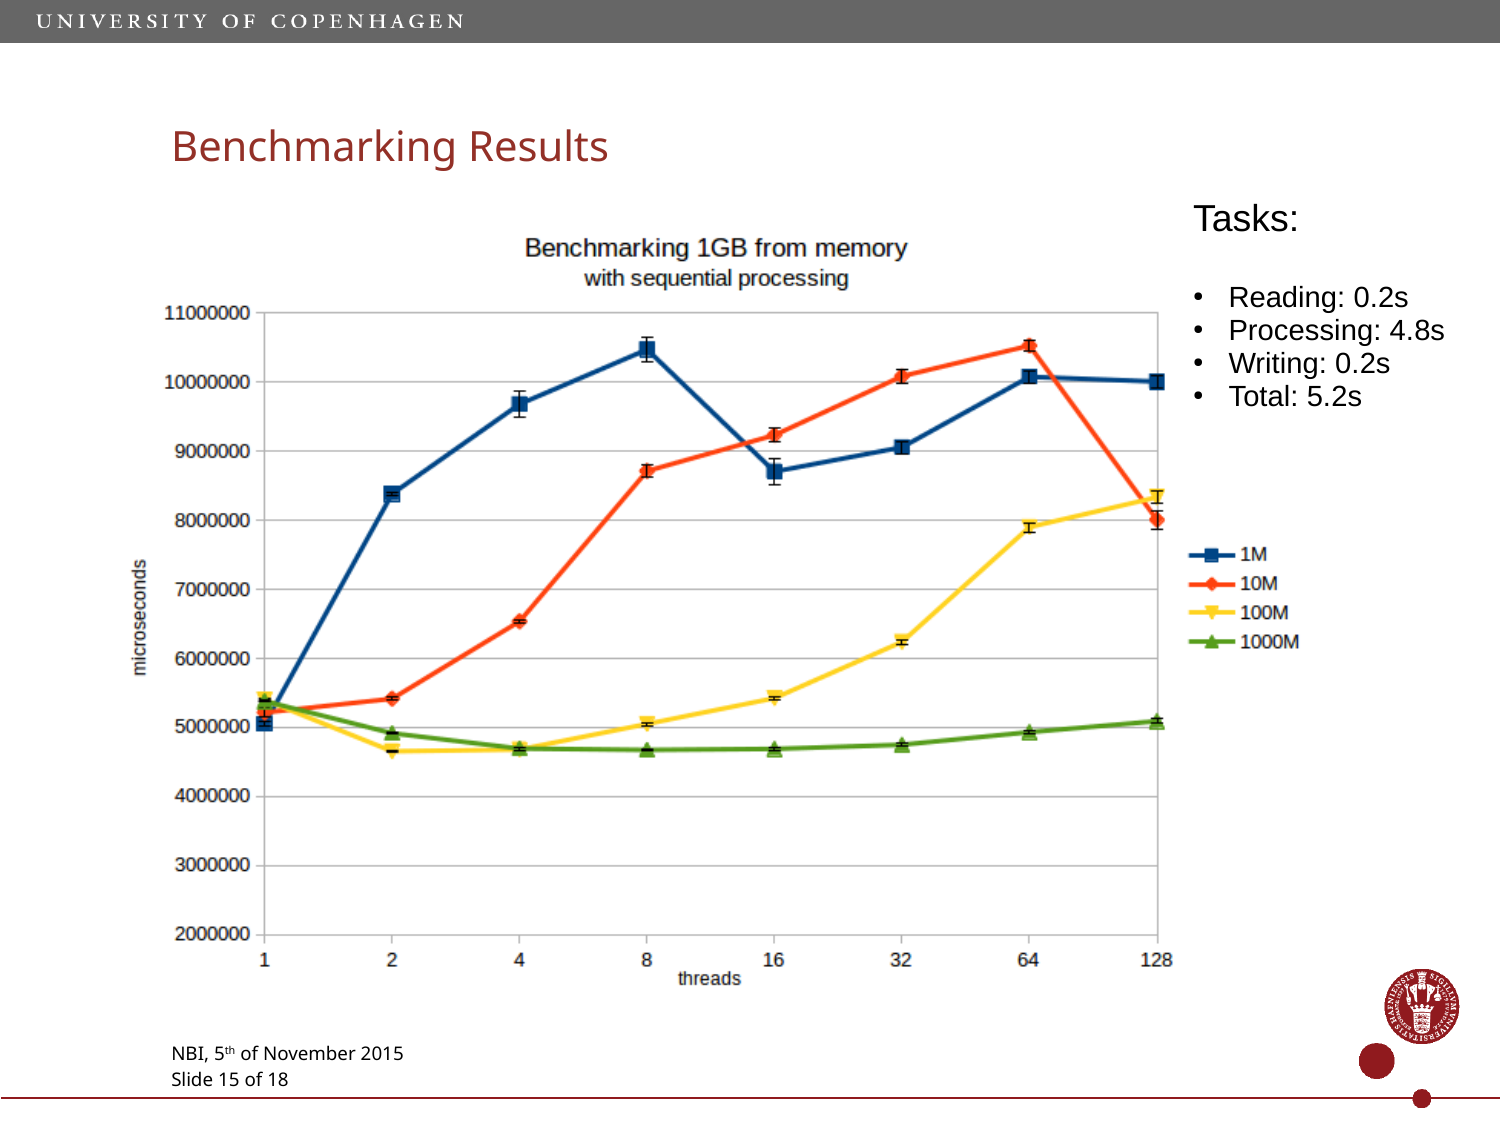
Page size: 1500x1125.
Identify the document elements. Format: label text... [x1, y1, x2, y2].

title Benchmarking Results [171, 75, 1250, 171]
slide_number NBI, 5th of November 2015 [171, 1041, 1251, 1066]
slide_number Slide <number> of 18 [171, 1067, 522, 1092]
text_box Tasks: Reading: 0.2s Processing: 4.8s Writing: 0.2s Total: 5.2s [1178, 190, 1461, 421]
picture [0, 200, 1500, 1122]
